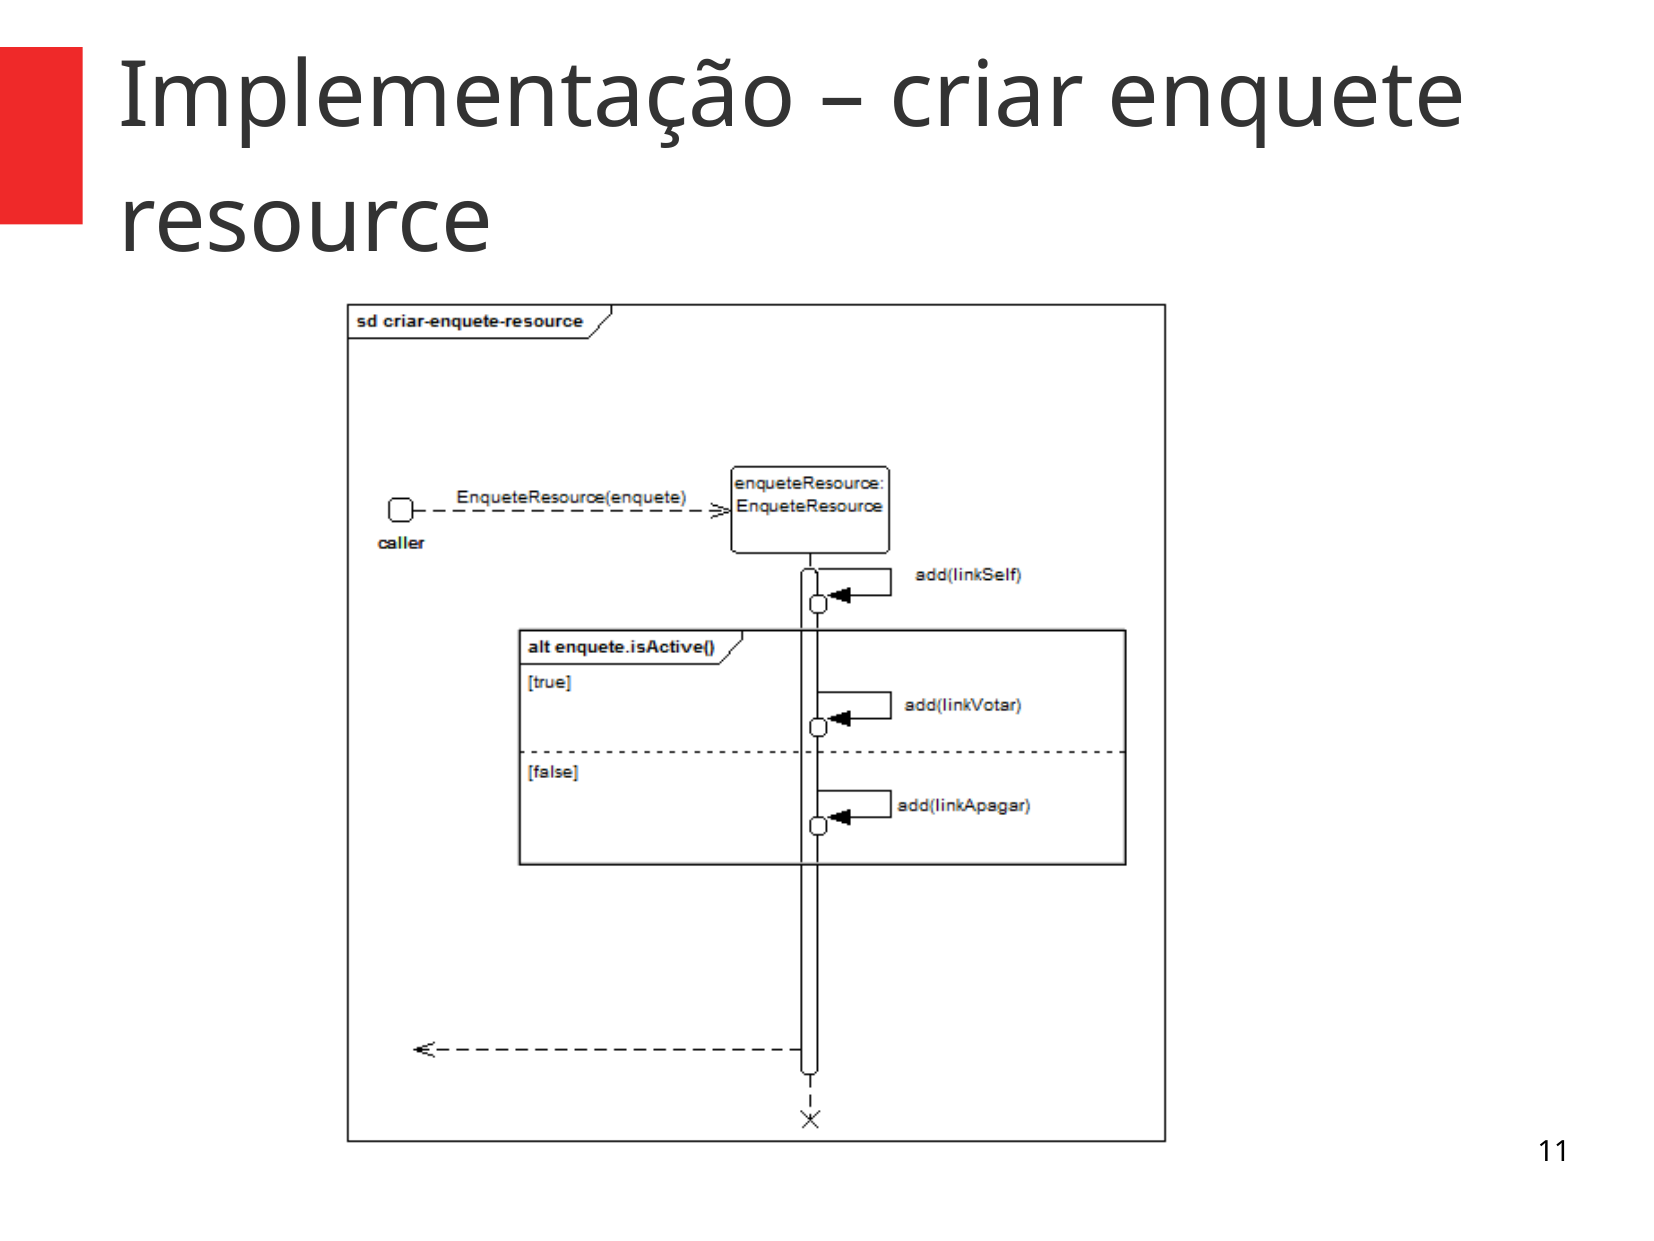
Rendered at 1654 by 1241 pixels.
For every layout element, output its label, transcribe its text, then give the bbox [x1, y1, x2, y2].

title Implementação – criar enquete resource [118, 27, 1571, 279]
picture [342, 299, 1170, 1146]
